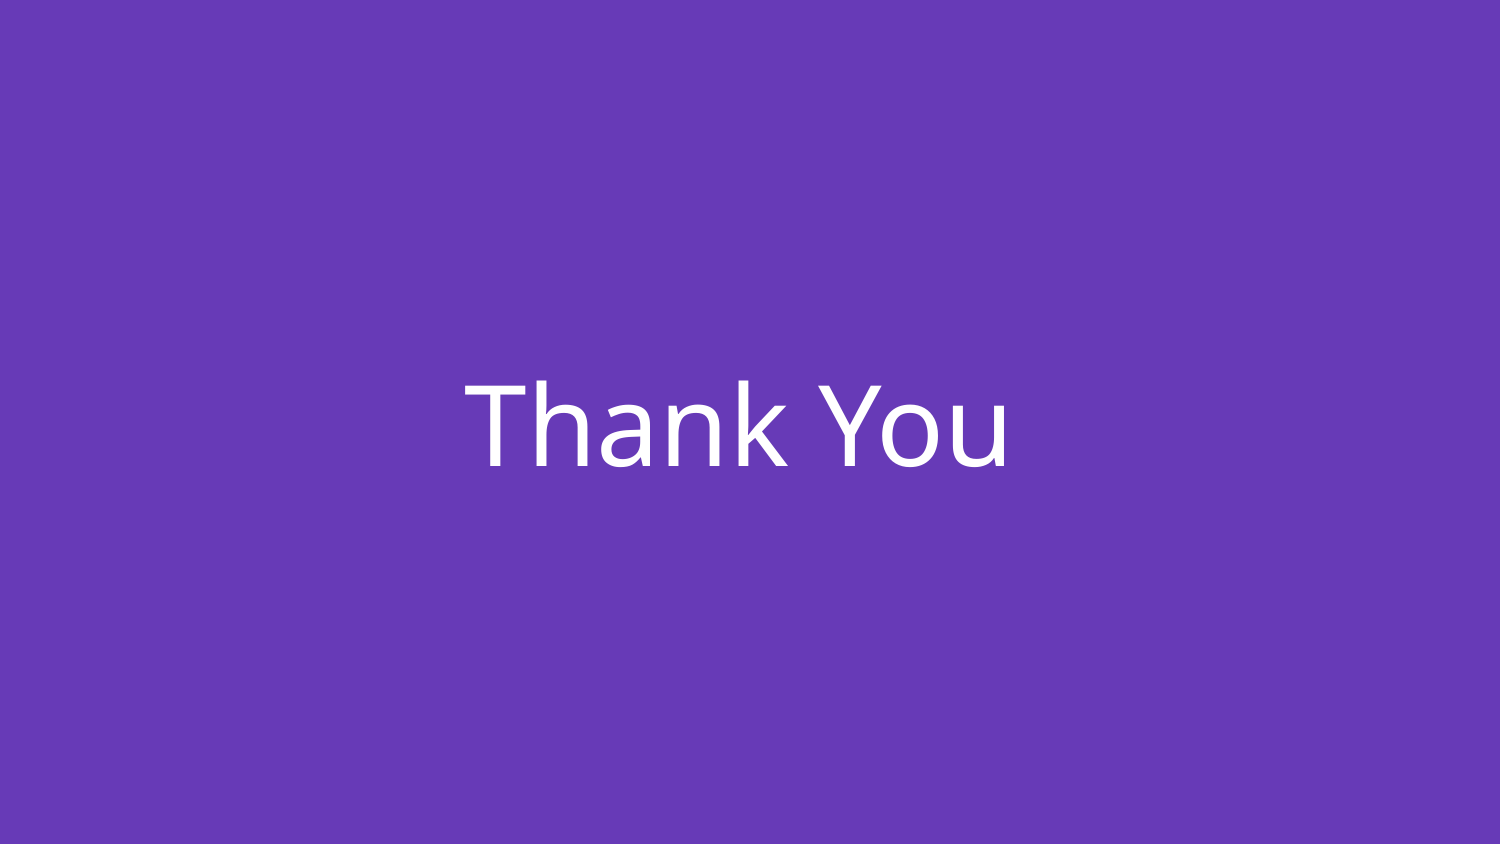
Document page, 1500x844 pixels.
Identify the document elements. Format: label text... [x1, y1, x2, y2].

title Thank You [288, 86, 1220, 757]
